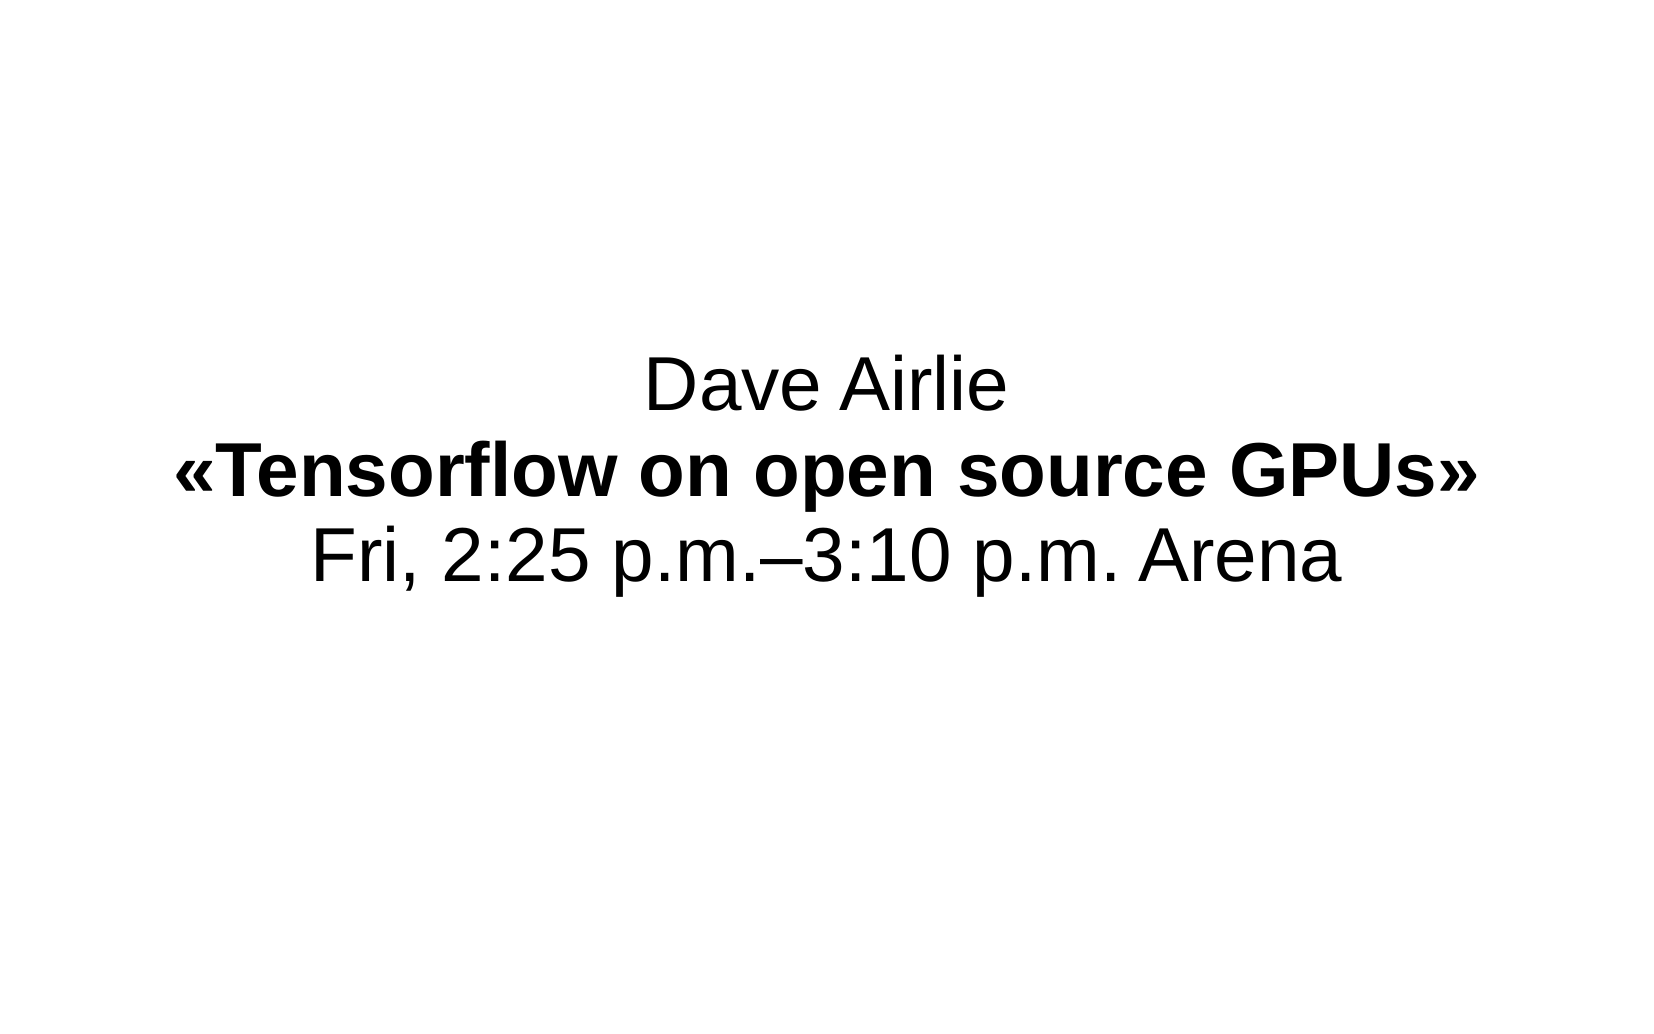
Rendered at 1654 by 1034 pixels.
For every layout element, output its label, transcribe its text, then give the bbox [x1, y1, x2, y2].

title Dave Airlie «Tensorflow on open source GPUs» Fri, 2:25 p.m.–3:10 p.m. Arena [82, 41, 1571, 898]
